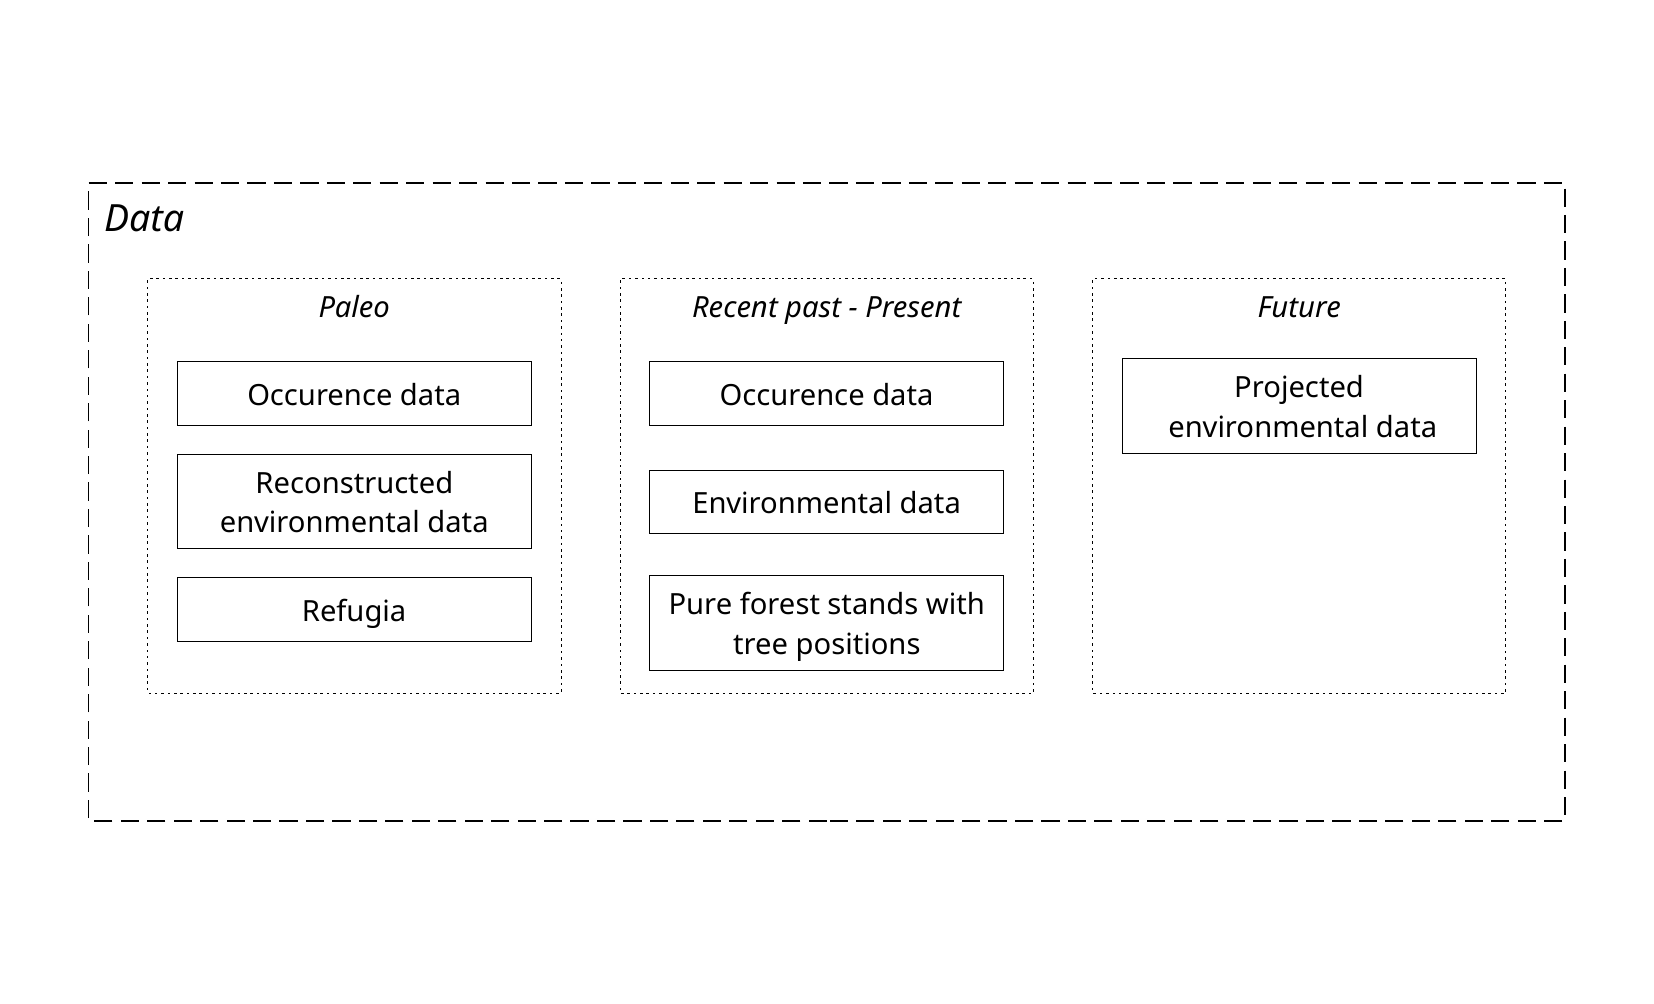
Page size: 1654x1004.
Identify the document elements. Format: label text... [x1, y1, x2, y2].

text_box Paleo [147, 278, 562, 694]
text_box Environmental data [649, 470, 1004, 534]
text_box Occurence data [649, 361, 1004, 426]
text_box Occurence data [177, 361, 532, 426]
text_box Recent past - Present [620, 278, 1034, 694]
text_box Pure forest stands with tree positions [649, 578, 1004, 668]
text_box Projected environmental data [1122, 361, 1477, 451]
text_box Reconstructed environmental data [177, 457, 532, 546]
text_box Data [88, 183, 1565, 821]
text_box Future [1092, 278, 1506, 694]
text_box Refugia [177, 577, 532, 642]
